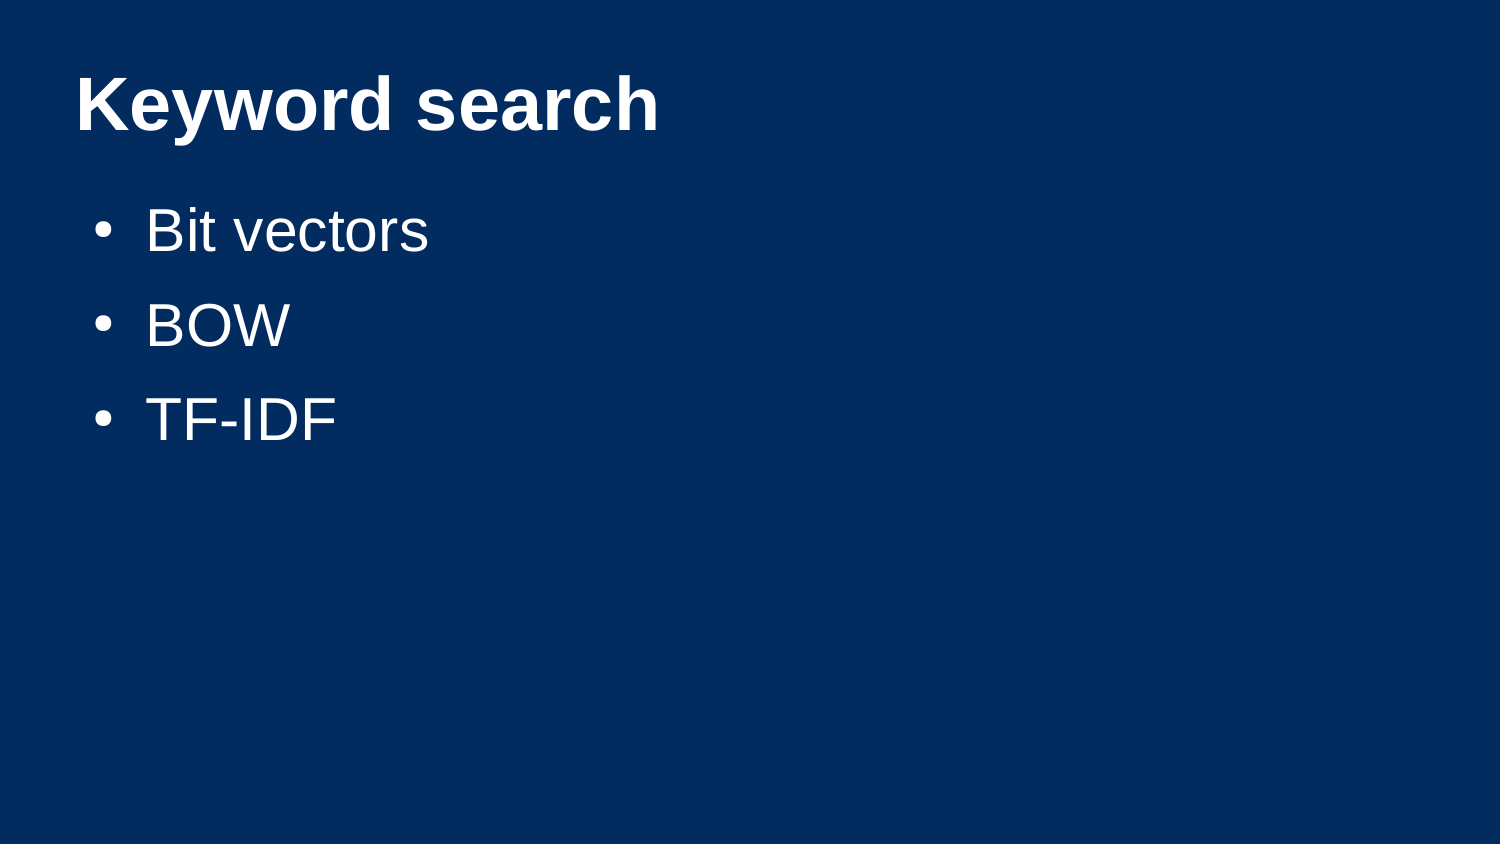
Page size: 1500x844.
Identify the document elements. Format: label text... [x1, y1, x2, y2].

title Keyword search [74, 33, 1425, 175]
list Bit vectors BOW TF-IDF [75, 196, 1426, 796]
